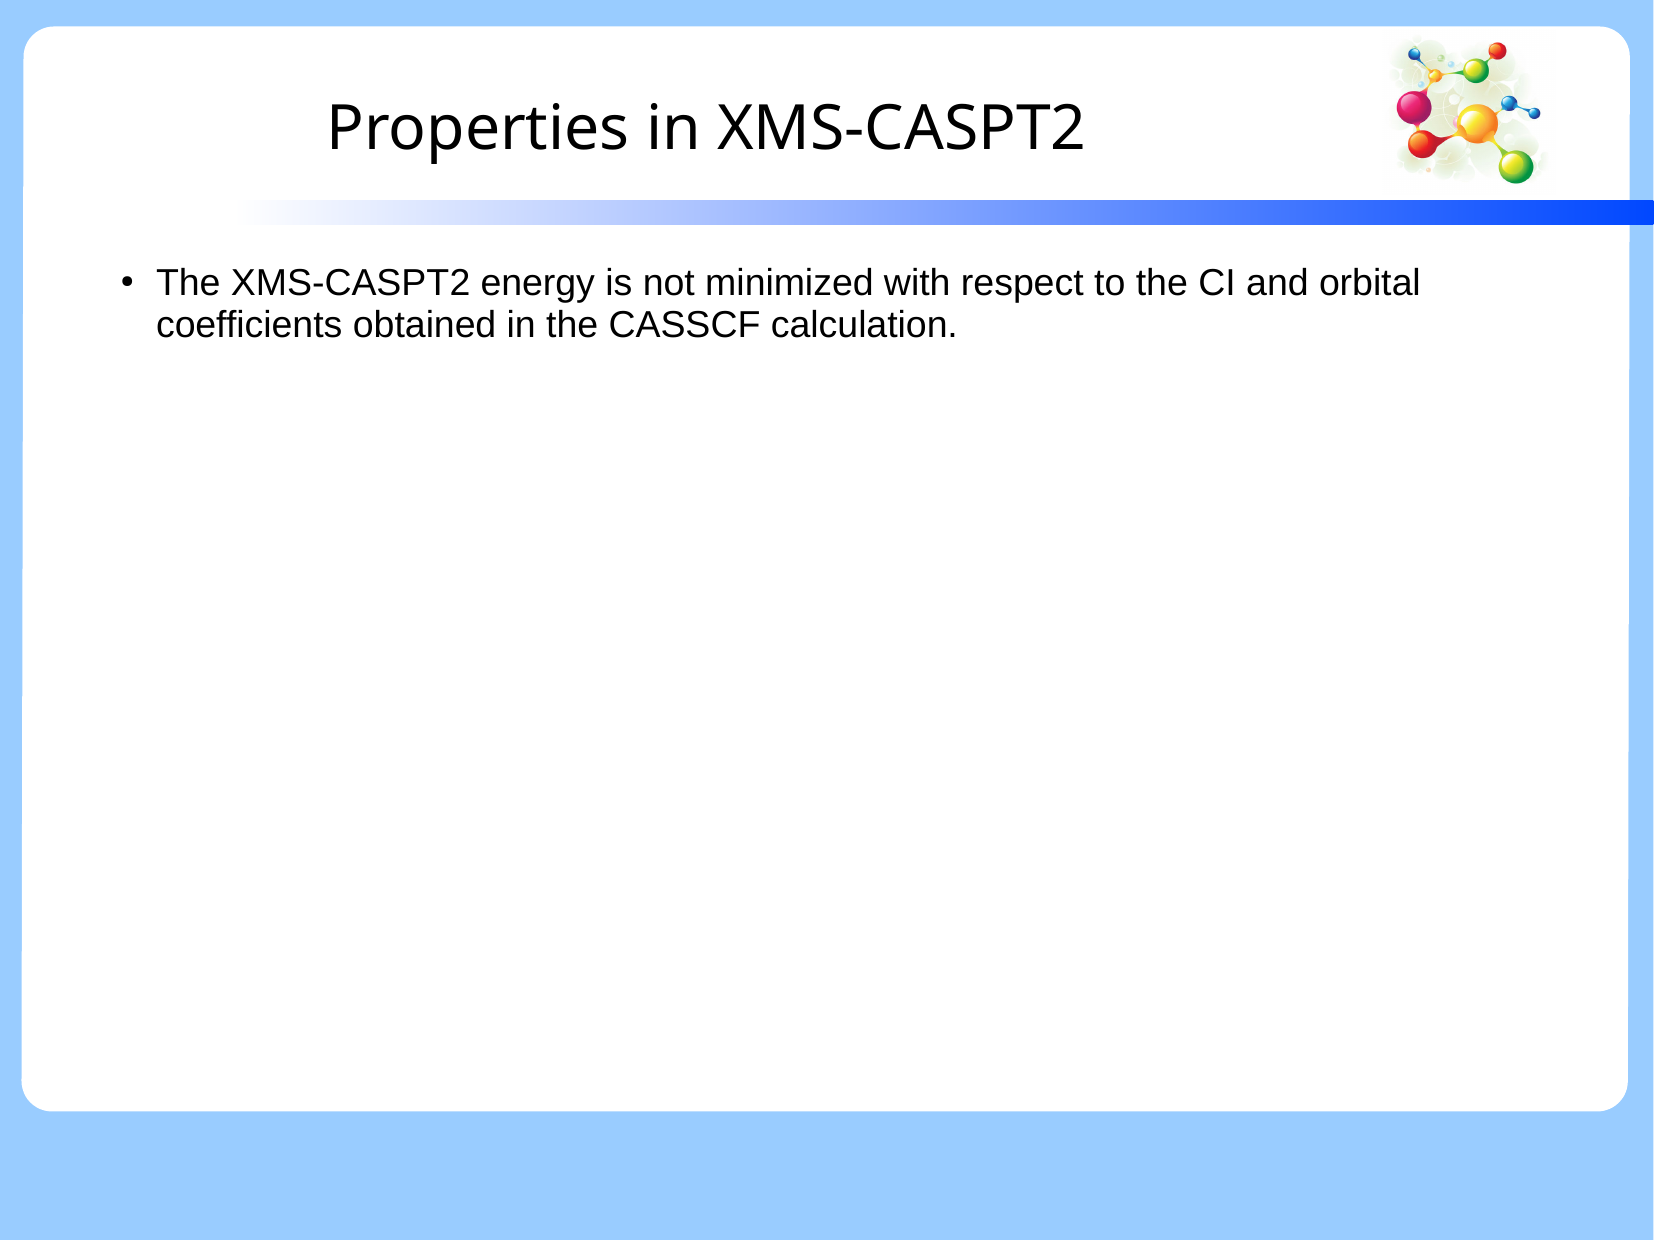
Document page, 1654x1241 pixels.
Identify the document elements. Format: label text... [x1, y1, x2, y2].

title Properties in XMS-CASPT2 [82, 49, 1332, 201]
table_cell [873, 201, 877, 224]
text_box The XMS-CASPT2 energy is not minimized with respect to the CI and orbital coefficients obtained in the CASSCF calculation. [105, 253, 1456, 857]
table_cell [956, 201, 961, 224]
picture [1382, 29, 1556, 195]
